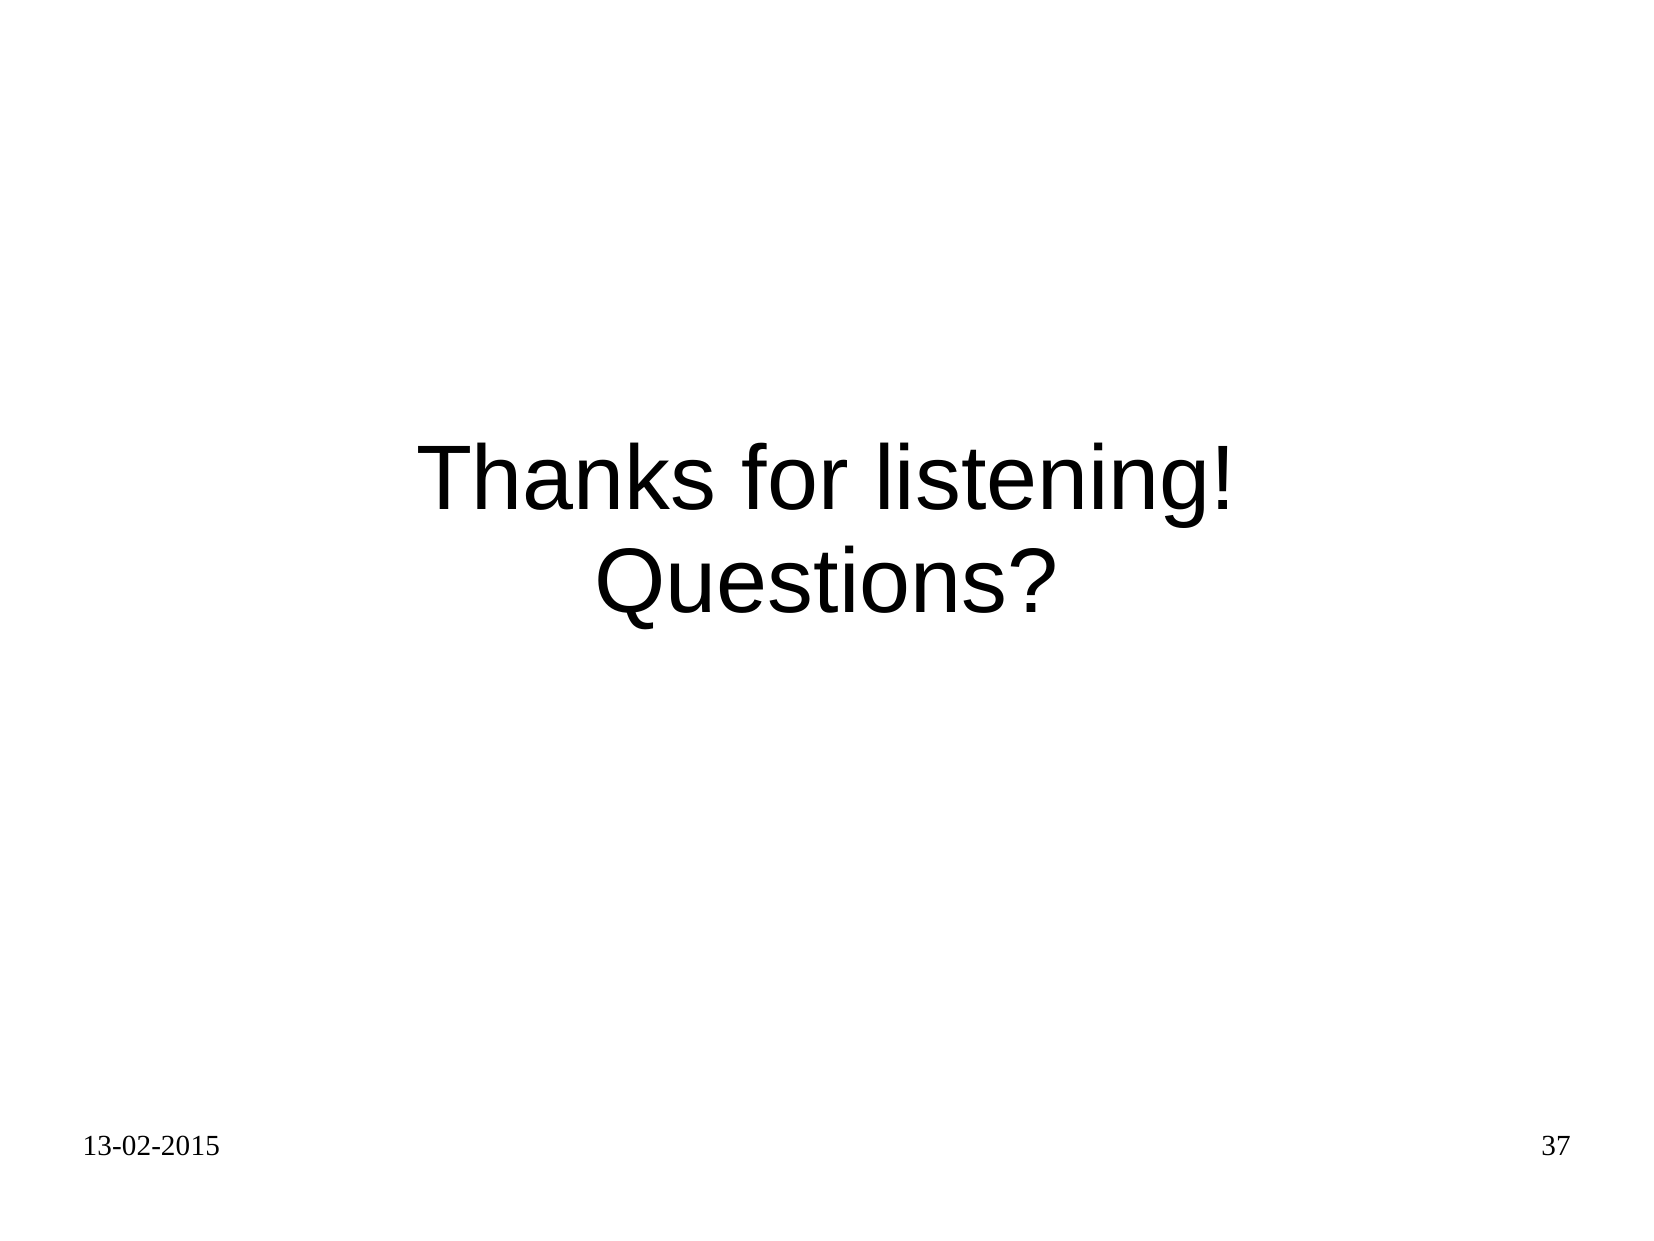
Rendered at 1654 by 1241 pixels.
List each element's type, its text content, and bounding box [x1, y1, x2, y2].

subtitle Thanks for listening! Questions? [82, 49, 1571, 1010]
